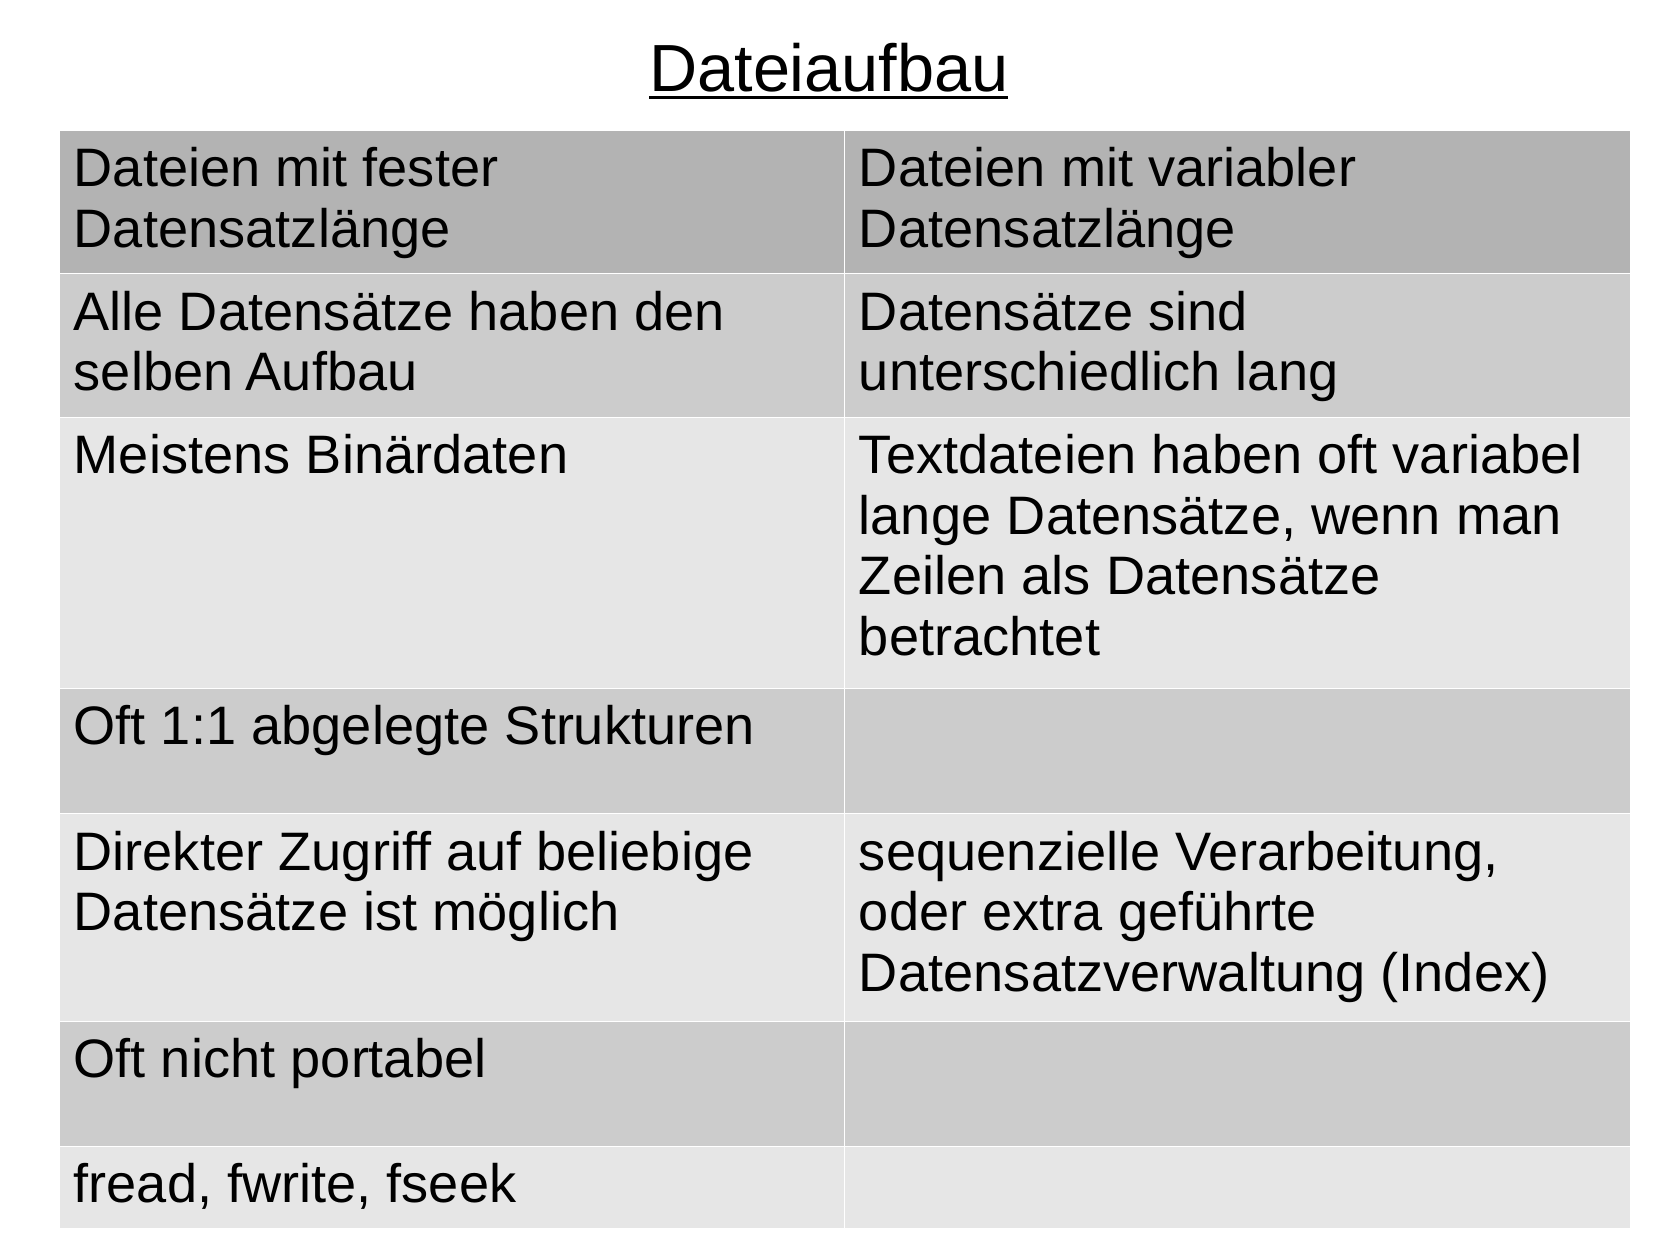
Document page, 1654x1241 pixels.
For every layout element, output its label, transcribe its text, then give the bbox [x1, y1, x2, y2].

table_cell Oft nicht portabel [60, 1022, 844, 1146]
table_cell Oft 1:1 abgelegte Strukturen [60, 689, 844, 813]
table_cell [845, 1147, 1630, 1228]
table_cell sequenzielle Verarbeitung, oder extra geführte Datensatzverwaltung (Index) [845, 814, 1630, 1021]
table_cell [845, 689, 1630, 813]
table_header Dateien mit variabler Datensatzlänge [845, 131, 1630, 273]
table_cell Alle Datensätze haben den selben Aufbau [60, 274, 844, 417]
table_cell fread, fwrite, fseek [60, 1147, 844, 1228]
table_cell Textdateien haben oft variabel lange Datensätze, wenn man Zeilen als Datensätze betrachtet [845, 418, 1630, 688]
table_header Dateien mit fester Datensatzlänge [60, 131, 844, 273]
table_cell [845, 1022, 1630, 1146]
table_cell Direkter Zugriff auf beliebige Datensätze ist möglich [60, 814, 844, 1021]
title Dateiaufbau [84, 7, 1573, 130]
table_cell Meistens Binärdaten [60, 418, 844, 688]
table_cell Datensätze sind unterschiedlich lang [845, 274, 1630, 417]
